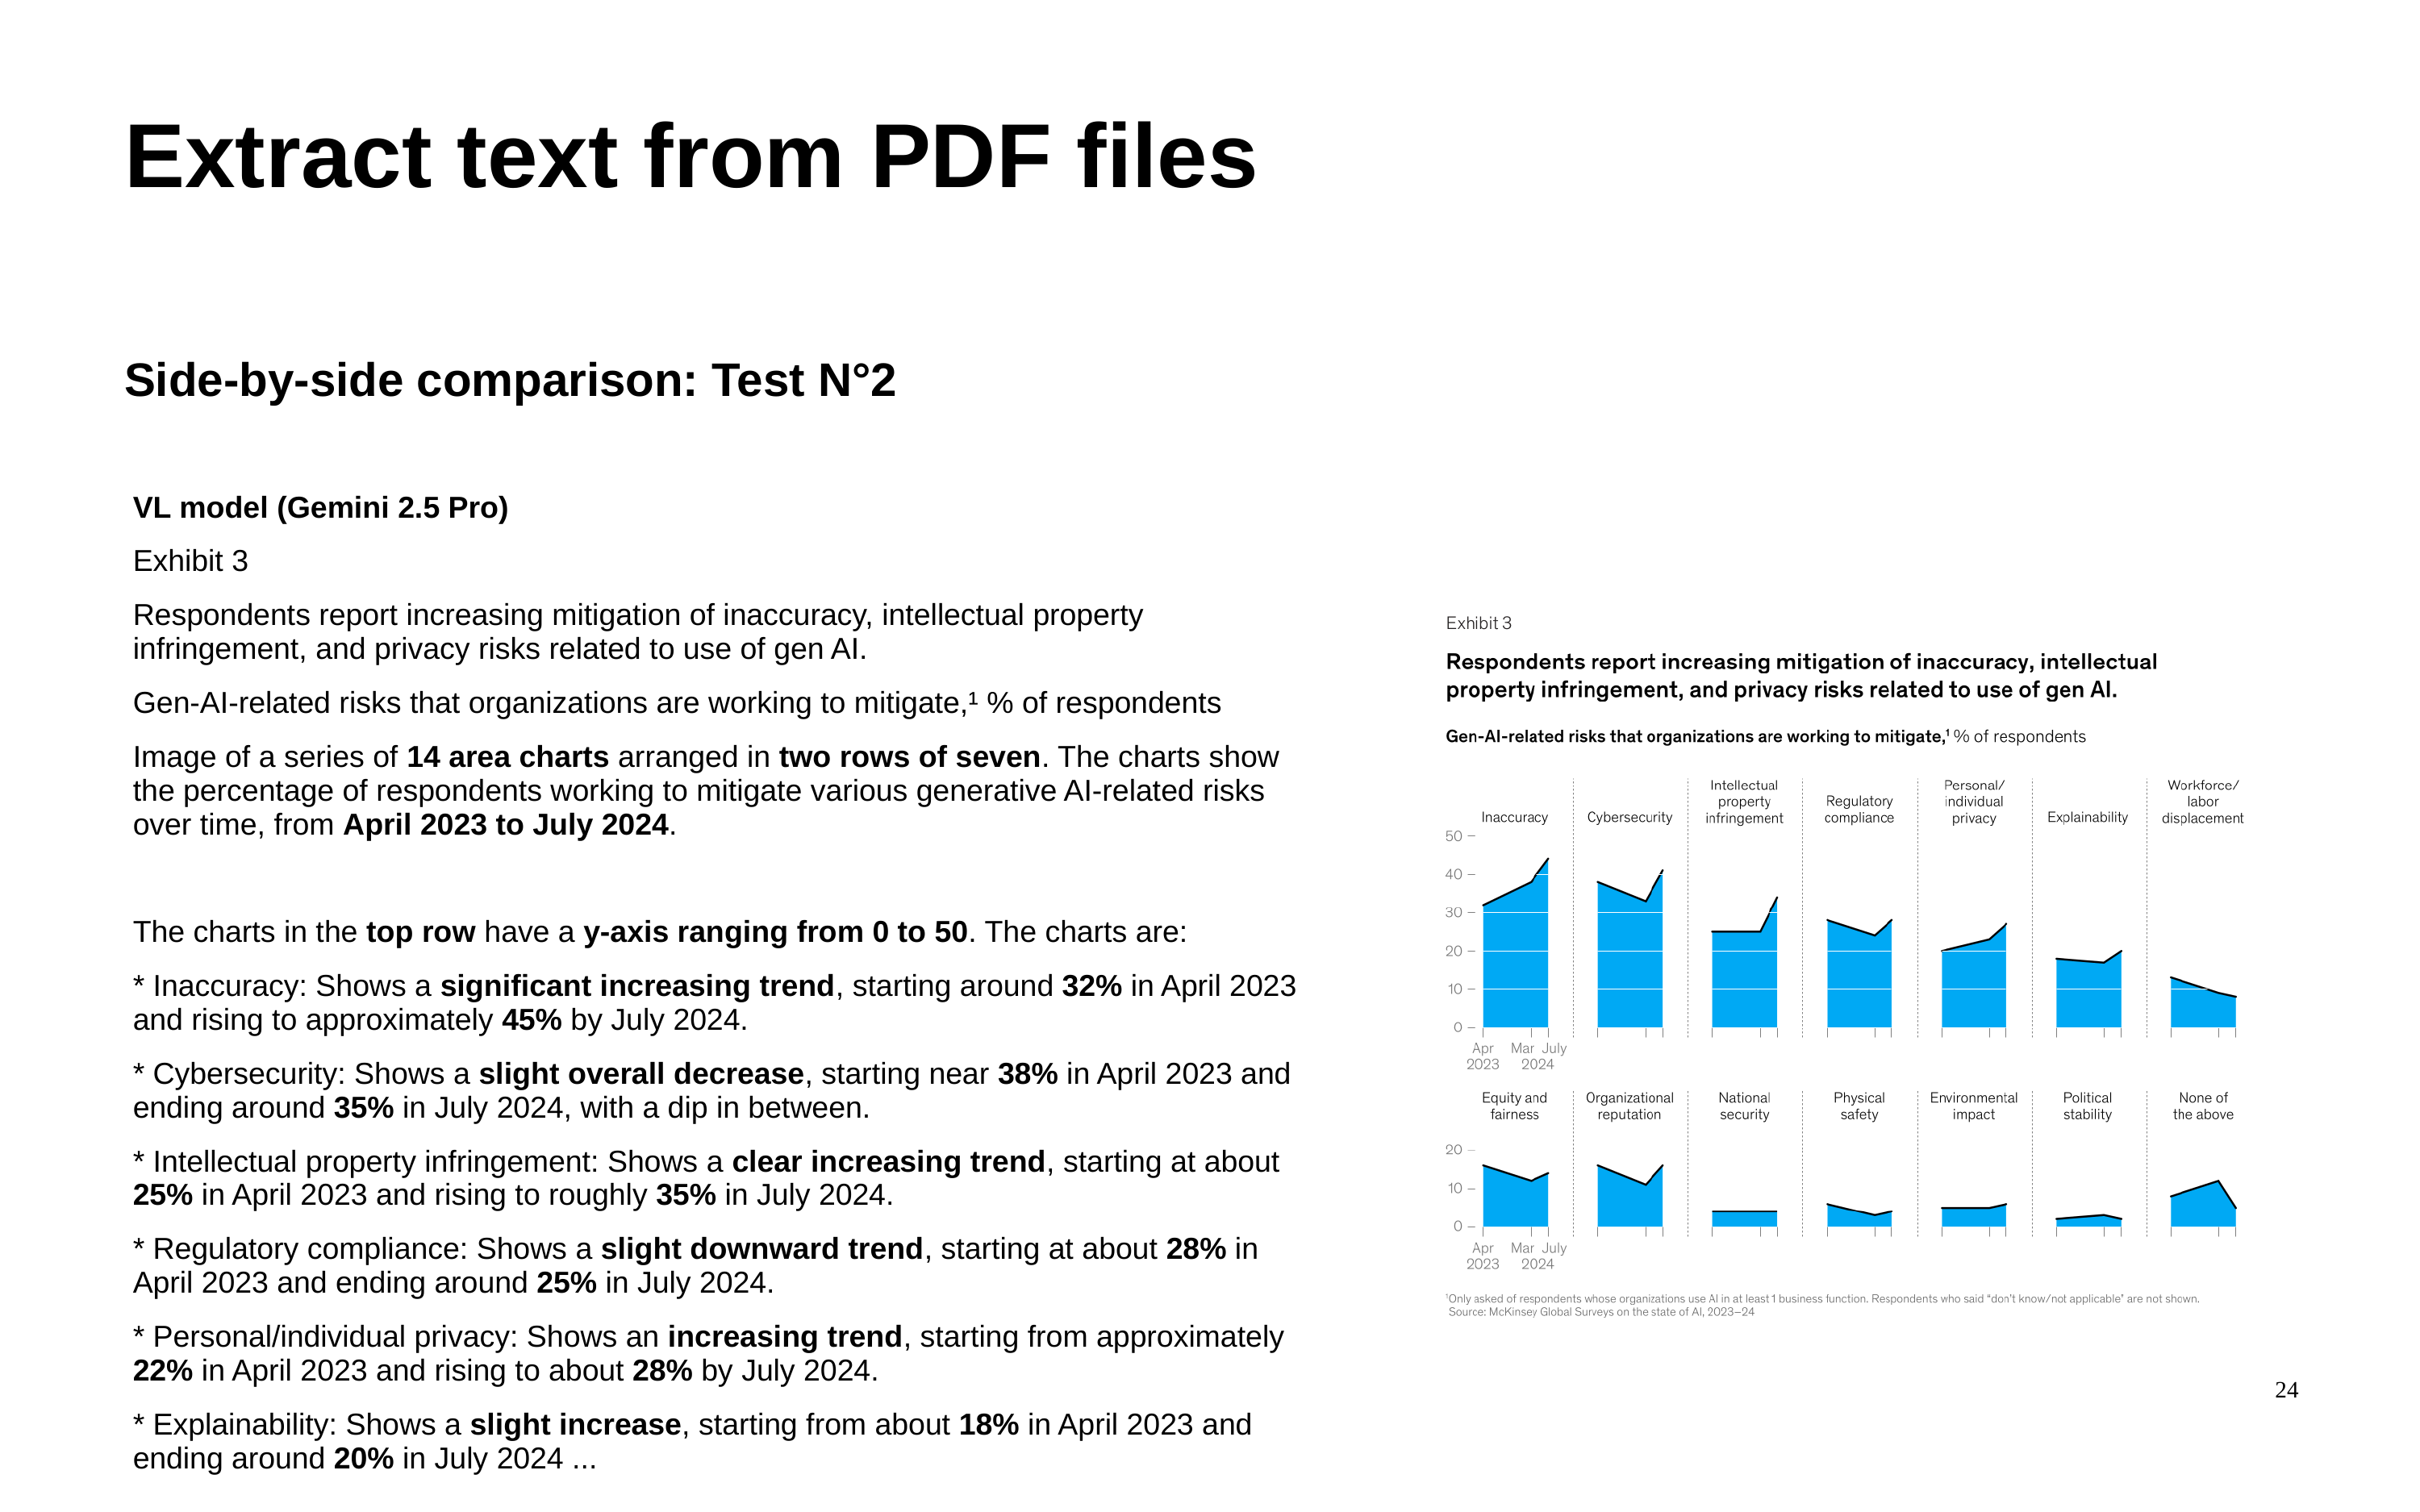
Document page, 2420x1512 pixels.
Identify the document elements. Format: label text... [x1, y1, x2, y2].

picture [1417, 604, 2300, 1332]
text_box Extract text from PDF files [112, 61, 2173, 251]
text_box VL model (Gemini 2.5 Pro) Exhibit 3 Respondents report increasing mitigation of inaccuracy, intellectual property infringement, and privacy risks related to use of gen AI. Gen-AI-related risks that organizations are working to mitigate,¹ % of respondents Image of a series of 14 area charts arranged in two rows of seven. The charts show the percentage of respondents working to mitigate various generative AI-related risks over time, from April 2023 to July 2024. The charts in the top row have a y-axis ranging from 0 to 50. The charts are: * Inaccuracy: Shows a significant increasing trend, starting around 32% in April 2023 and rising to approximately 45% by July 2024. * Cybersecurity: Shows a slight overall decrease, starting near 38% in April 2023 and ending around 35% in July 2024, with a dip in between. * Intellectual property infringement: Shows a clear increasing trend, starting at about 25% in April 2023 and rising to roughly 35% in July 2024. * Regulatory compliance: Shows a slight downward trend, starting at about 28% in April 2023 and ending around 25% in July 2024. * Personal/individual privacy: Shows an increasing trend, starting from approximately 22% in April 2023 and rising to about 28% by July 2024. * Explainability: Shows a slight increase, starting from about 18% in April 2023 and ending around 20% in July 2024 ... [121, 484, 1332, 1481]
text_box Side-by-side comparison: Test N°2 [112, 322, 2118, 413]
